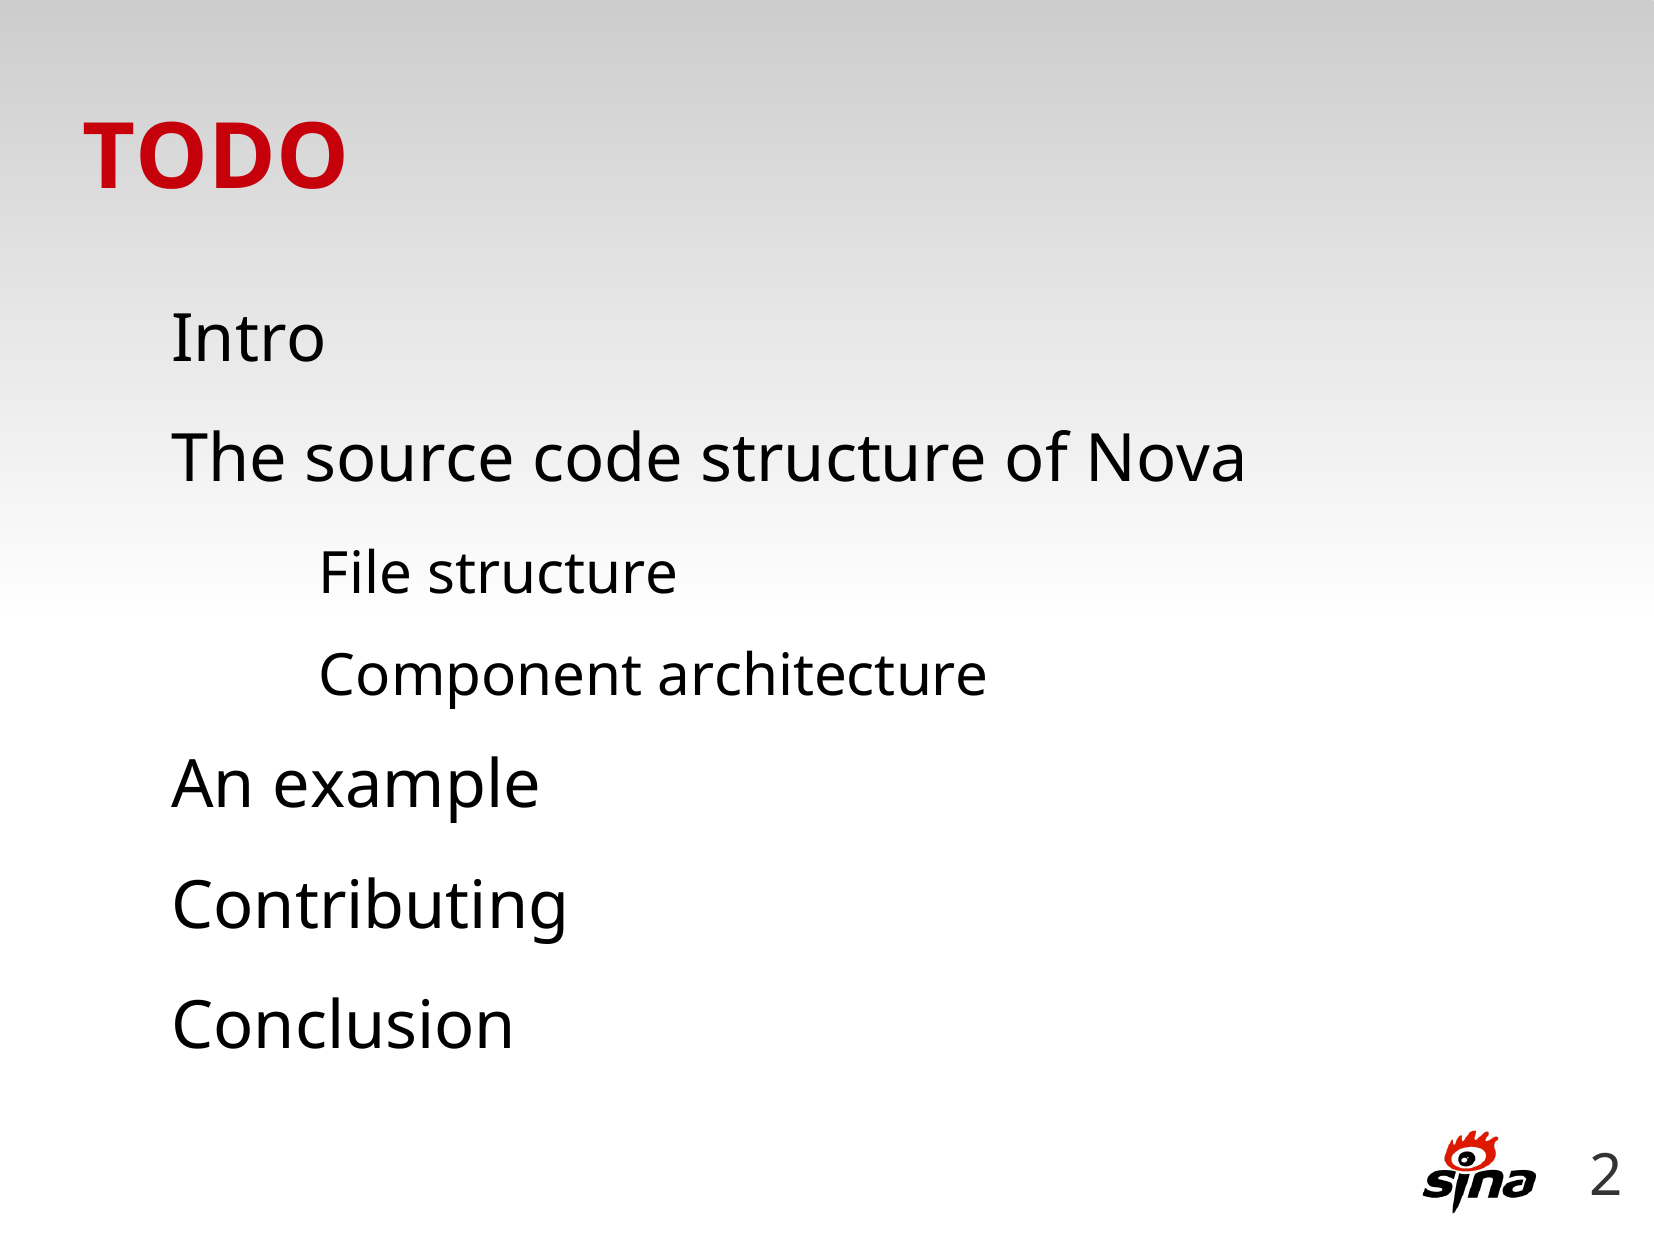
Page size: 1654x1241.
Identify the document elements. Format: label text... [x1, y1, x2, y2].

picture [1394, 1109, 1564, 1241]
title TODO [82, 49, 1571, 257]
list Intro The source code structure of Nova File structure Component architecture An example Contributing Conclusion [82, 290, 1571, 1109]
